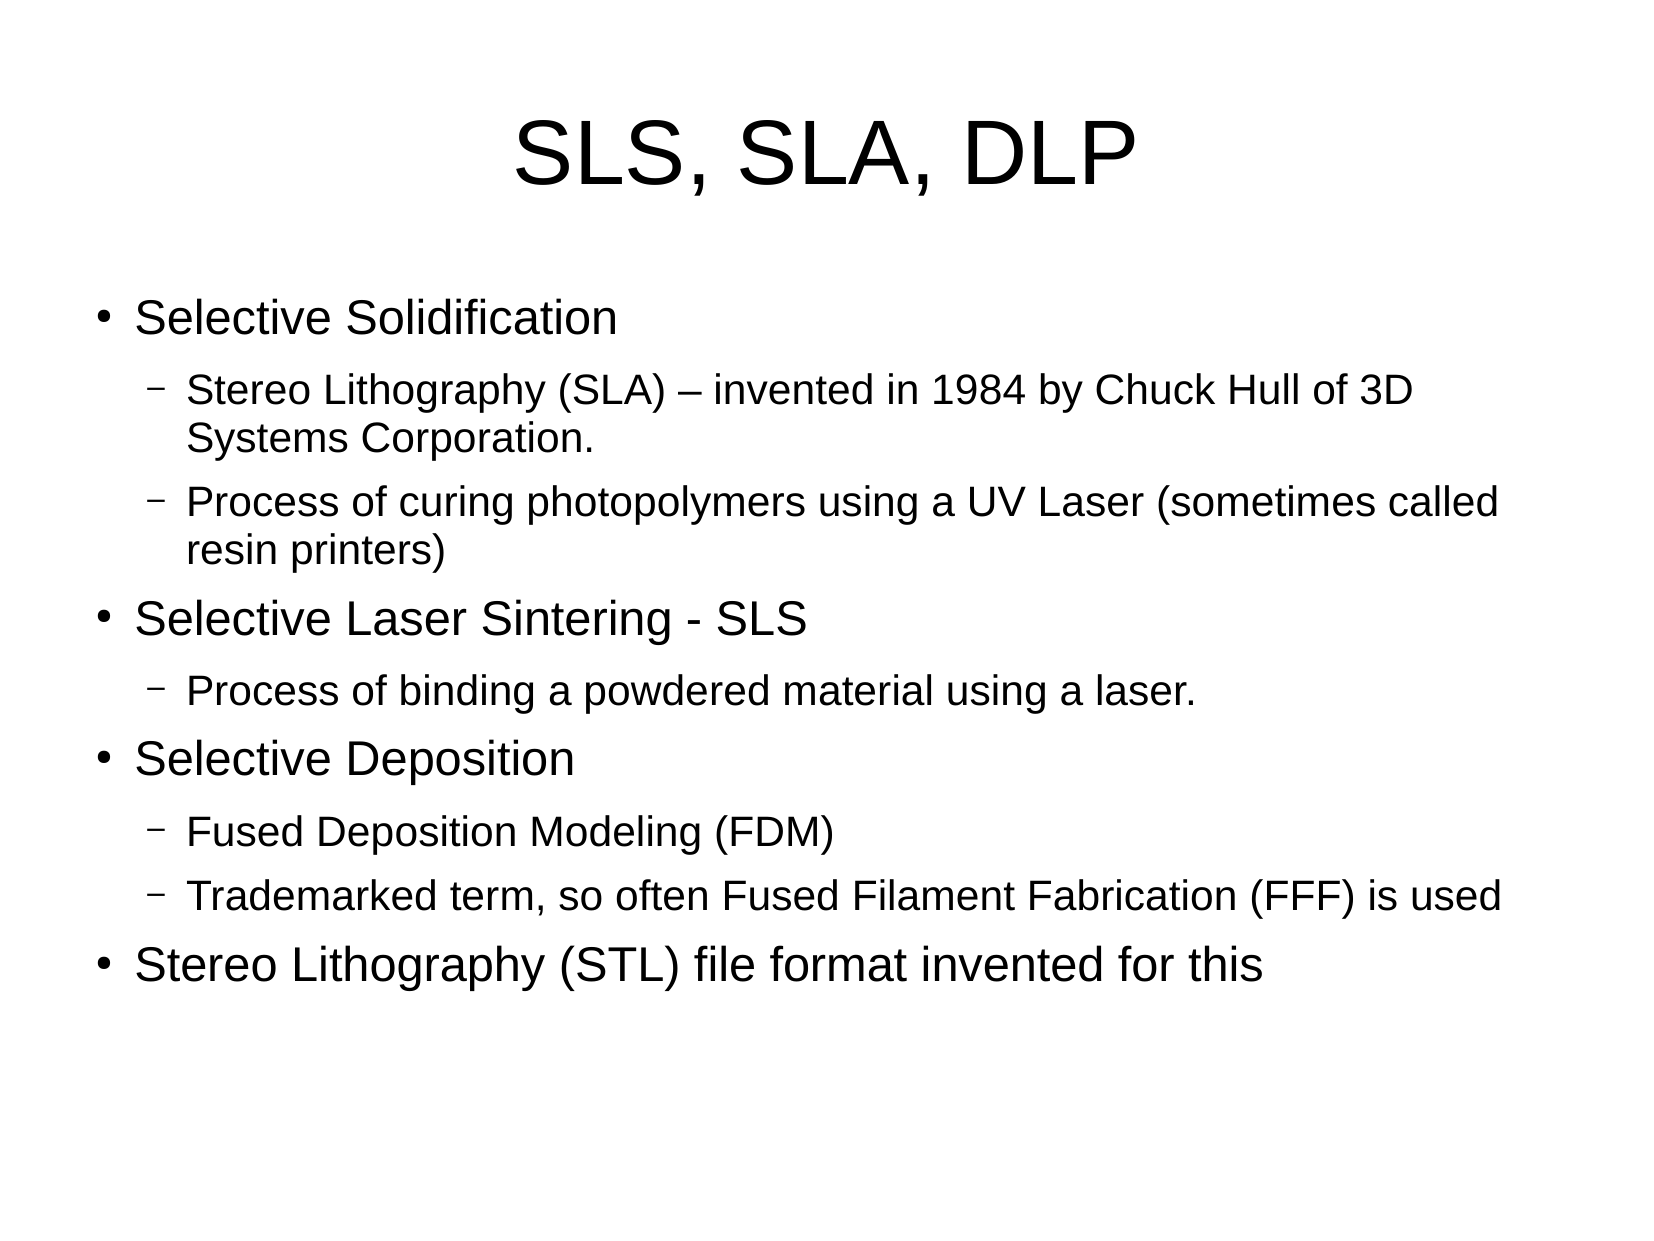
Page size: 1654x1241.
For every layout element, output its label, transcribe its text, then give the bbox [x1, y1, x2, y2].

title SLS, SLA, DLP [82, 49, 1571, 257]
list Selective Solidification Stereo Lithography (SLA) – invented in 1984 by Chuck Hull of 3D Systems Corporation. Process of curing photopolymers using a UV Laser (sometimes called resin printers) Selective Laser Sintering - SLS Process of binding a powdered material using a laser. Selective Deposition Fused Deposition Modeling (FDM) Trademarked term, so often Fused Filament Fabrication (FFF) is used Stereo Lithography (STL) file format invented for this [82, 290, 1571, 1010]
